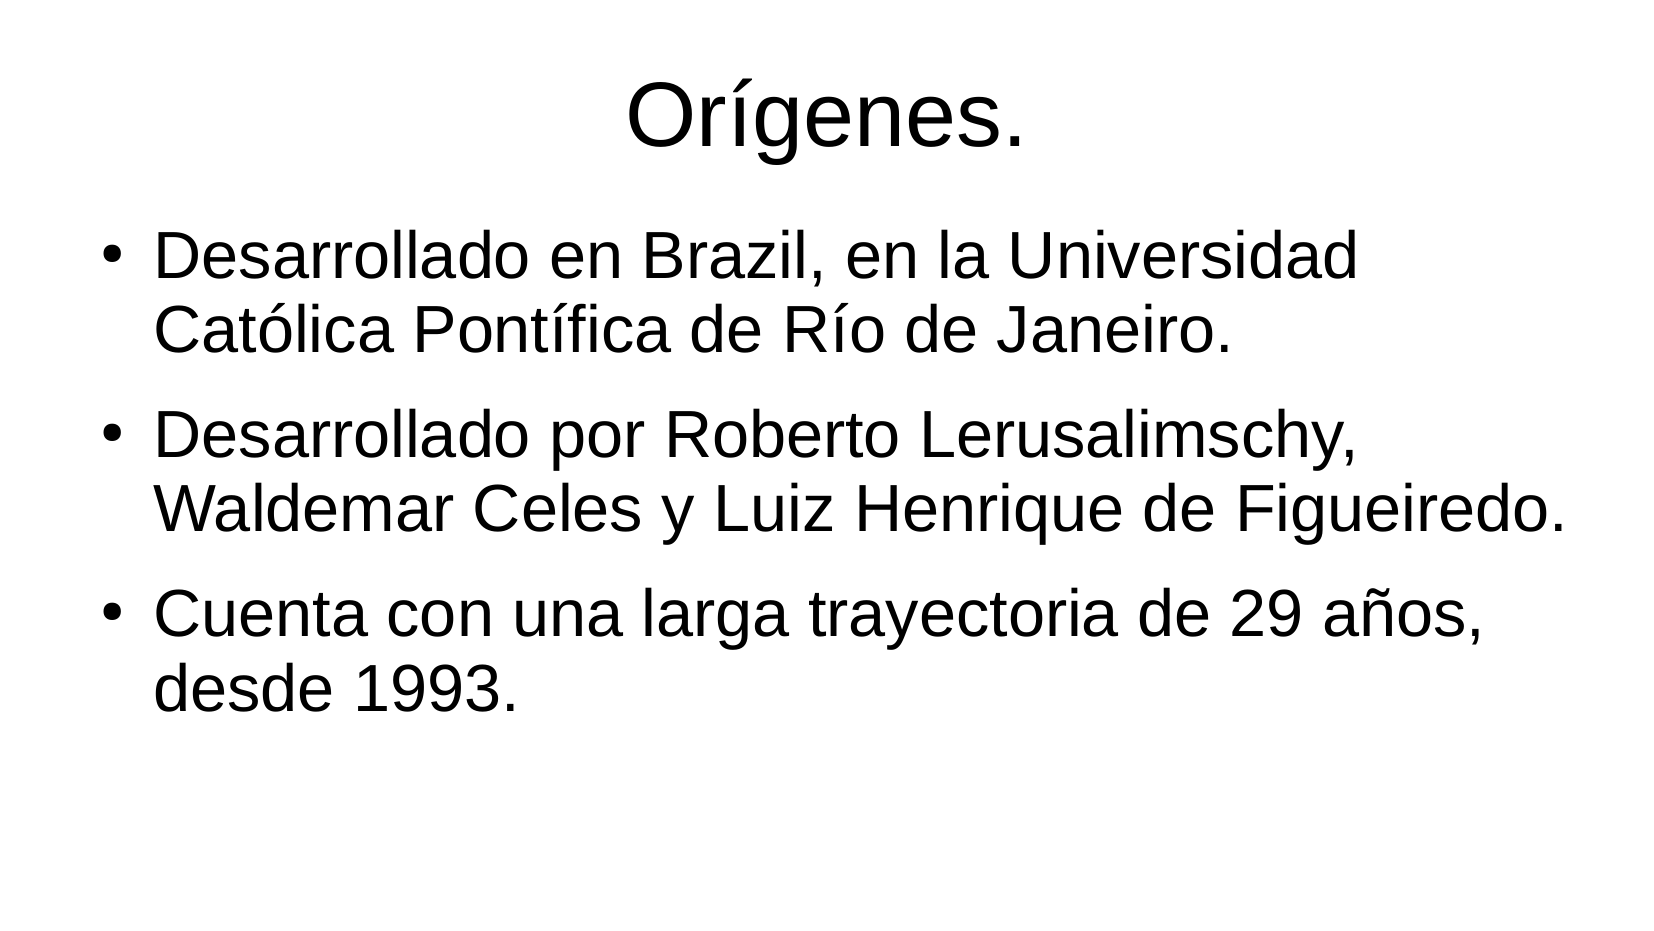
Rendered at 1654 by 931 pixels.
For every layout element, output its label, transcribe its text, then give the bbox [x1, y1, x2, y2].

list Desarrollado en Brazil, en la Universidad Católica Pontífica de Río de Janeiro. Desarrollado por Roberto Lerusalimschy, Waldemar Celes y Luiz Henrique de Figueiredo. Cuenta con una larga trayectoria de 29 años, desde 1993. [82, 217, 1571, 758]
title Orígenes. [82, 37, 1571, 193]
